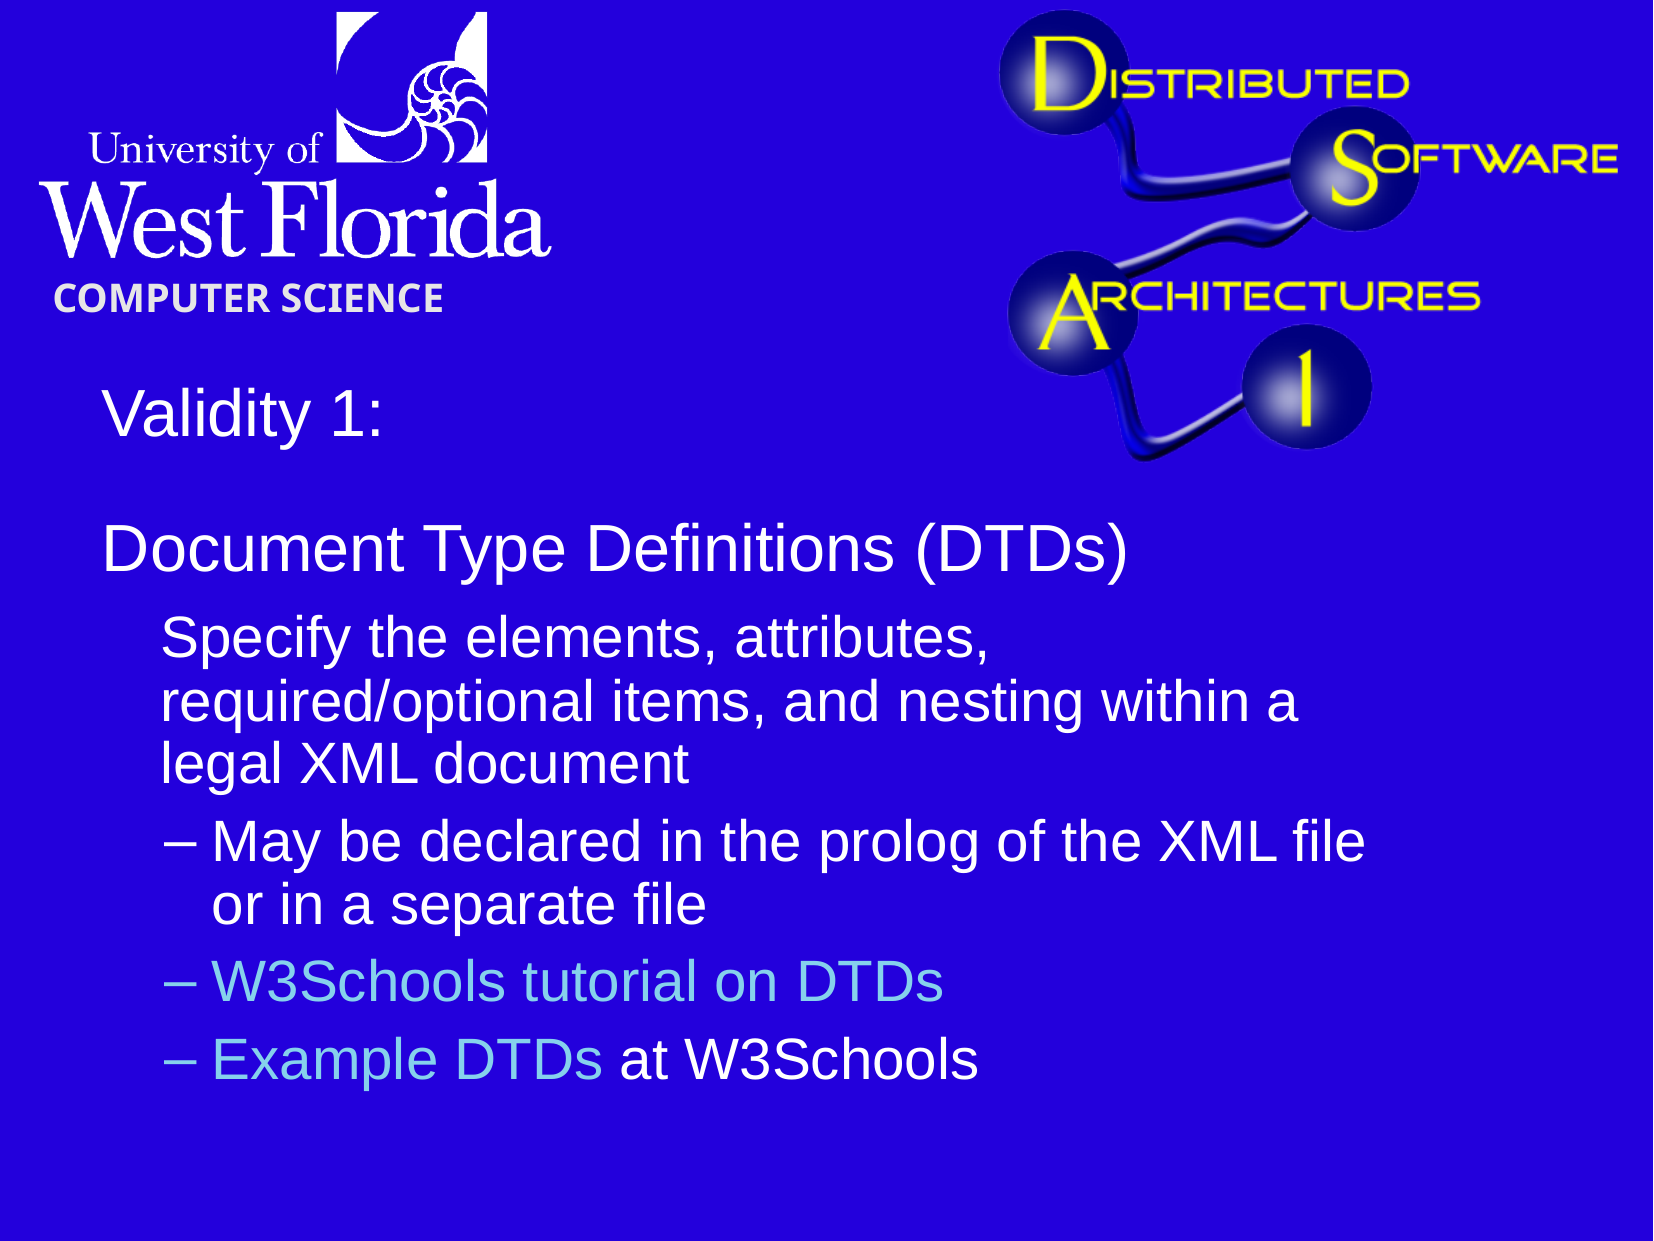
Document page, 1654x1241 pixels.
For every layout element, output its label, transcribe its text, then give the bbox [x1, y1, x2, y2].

text_box Validity 1: Document Type Definitions (DTDs) [31, 382, 1463, 585]
text_box COMPUTER SCIENCE [37, 262, 563, 334]
picture [910, 0, 1653, 506]
list Specify the elements, attributes, required/optional items, and nesting within a legal XML document May be declared in the prolog of the XML file or in a separate file W3Schools tutorial on DTDs Example DTDs at W3Schools [75, 600, 1426, 1180]
picture [37, 0, 559, 262]
